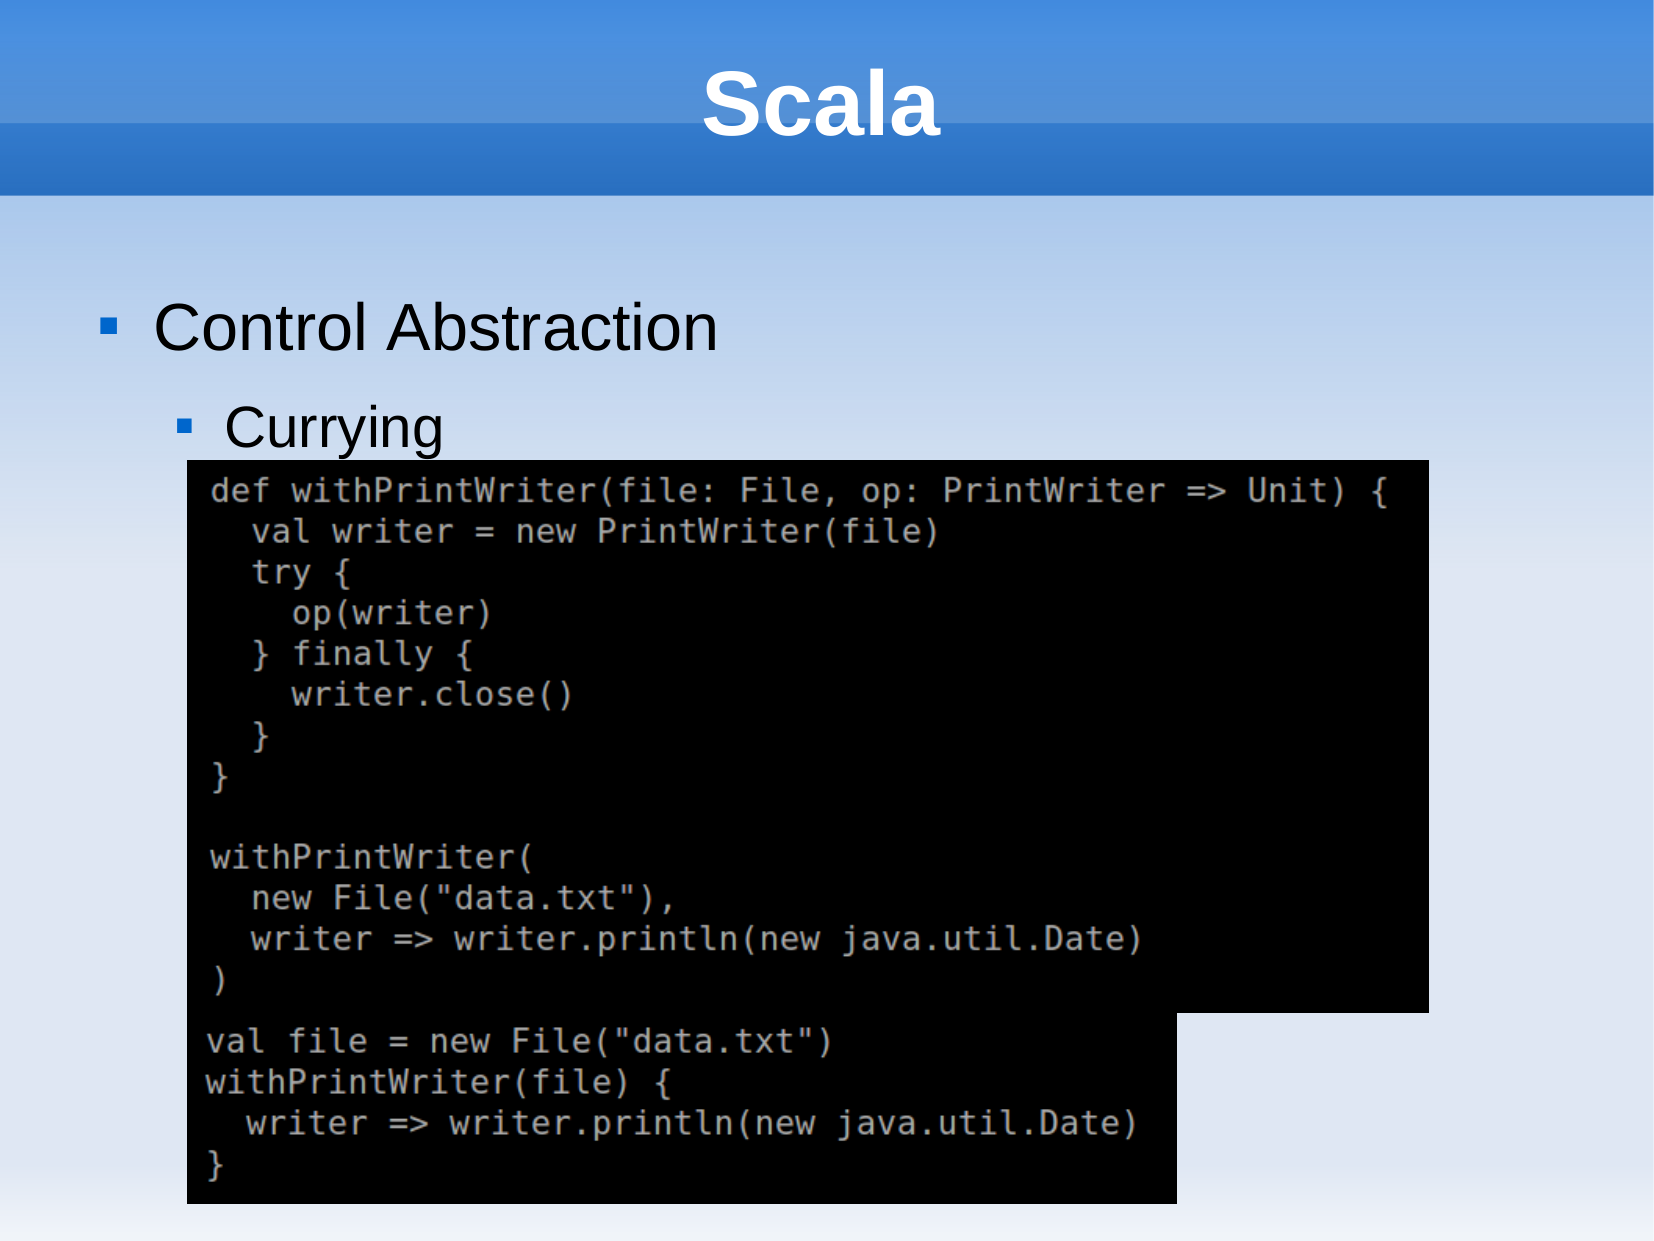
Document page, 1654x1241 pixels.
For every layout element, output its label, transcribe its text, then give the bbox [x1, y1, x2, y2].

picture [0, 0, 1654, 1241]
title Scala [76, 0, 1565, 208]
list Control Abstraction Currying [82, 290, 1571, 1109]
